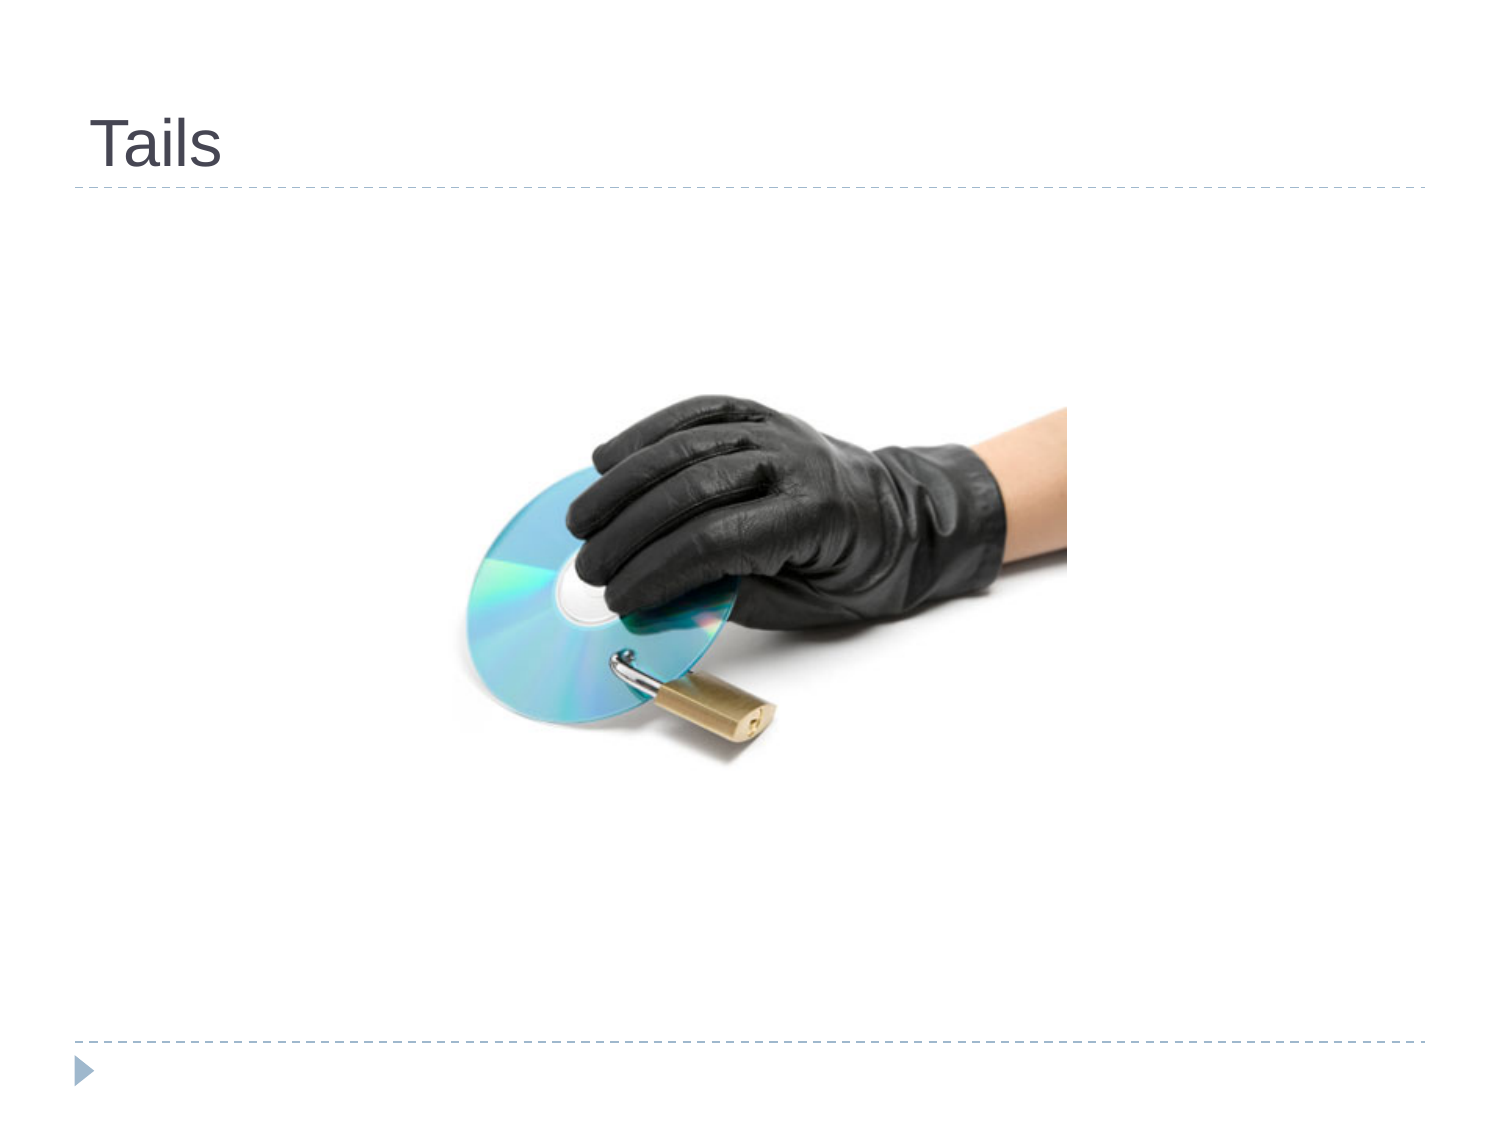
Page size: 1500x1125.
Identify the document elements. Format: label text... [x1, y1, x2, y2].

title Tails [75, 24, 1425, 188]
picture [441, 357, 1067, 772]
